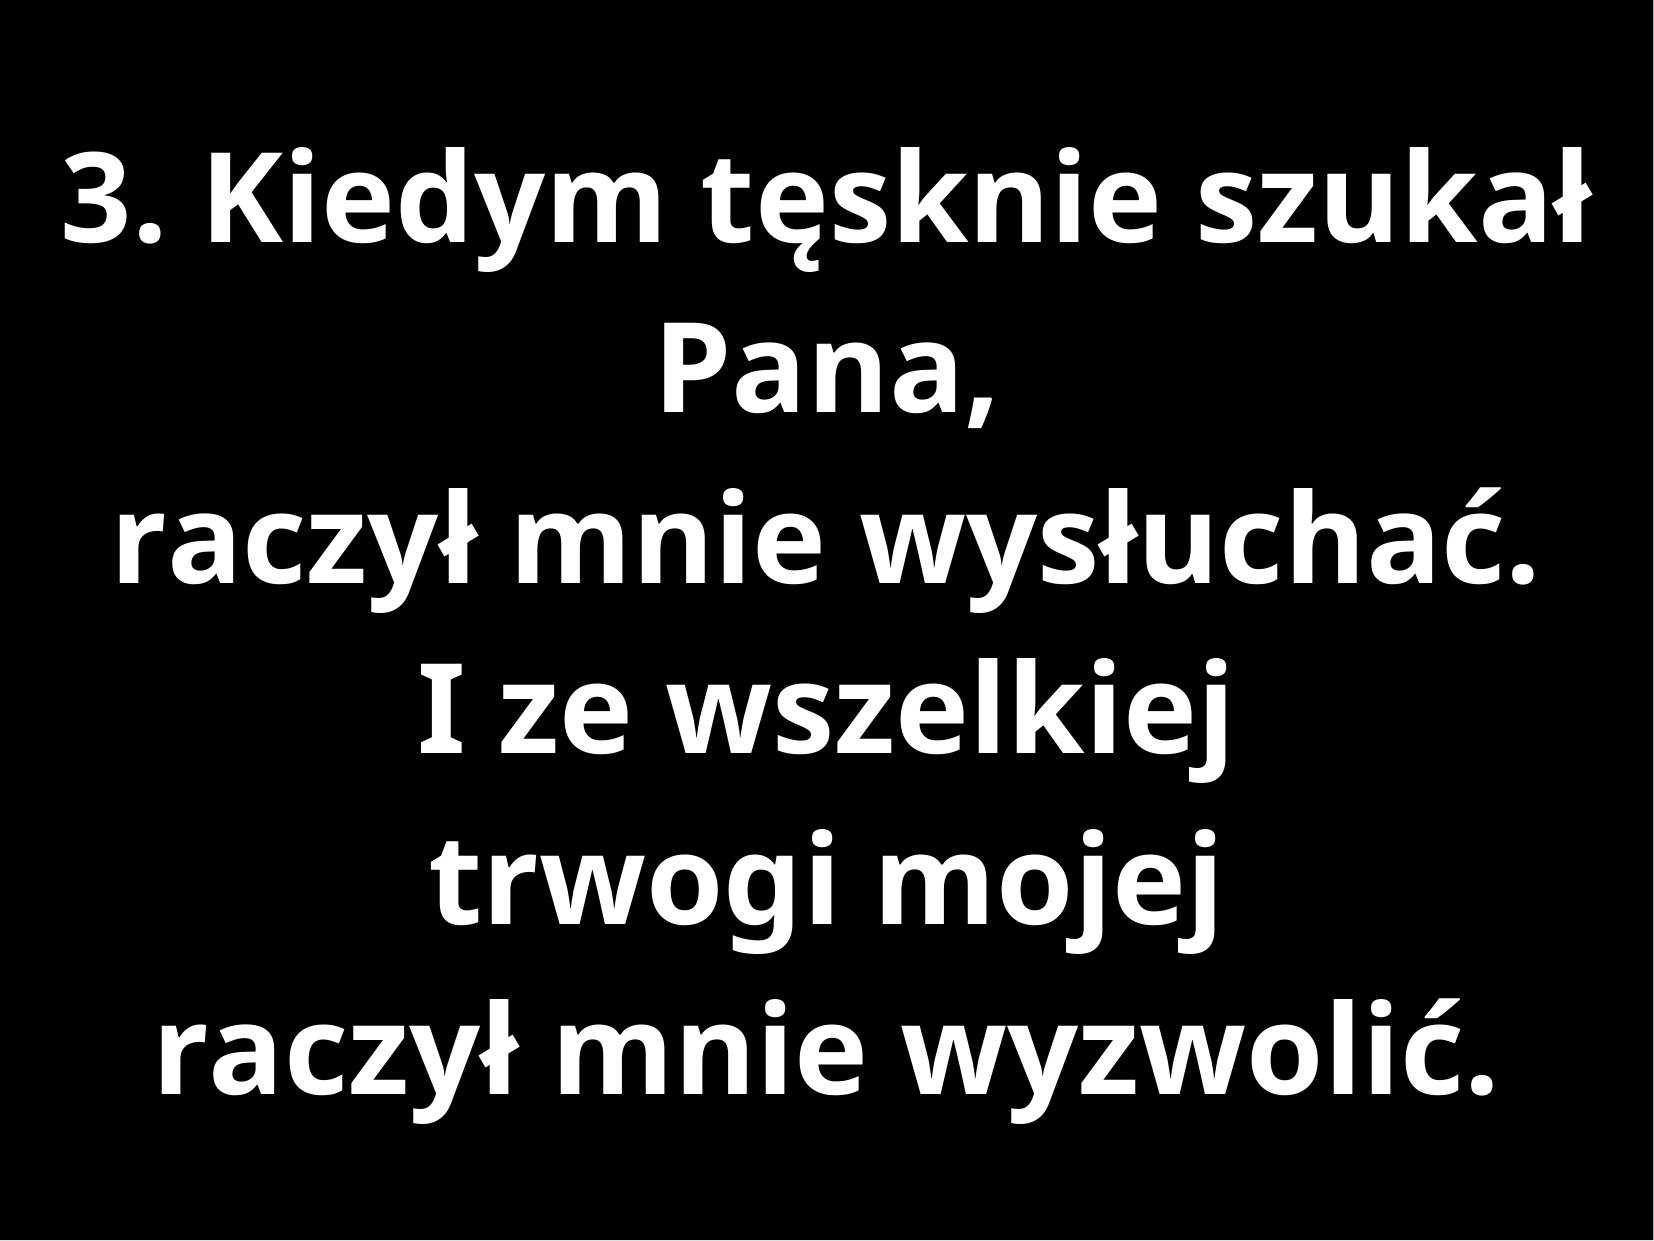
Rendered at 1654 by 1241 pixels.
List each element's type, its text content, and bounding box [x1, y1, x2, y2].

title 3. Kiedym tęsknie szukał Pana, raczył mnie wysłuchać. I ze wszelkiej trwogi mojej raczył mnie wyzwolić. [0, 0, 1654, 1241]
